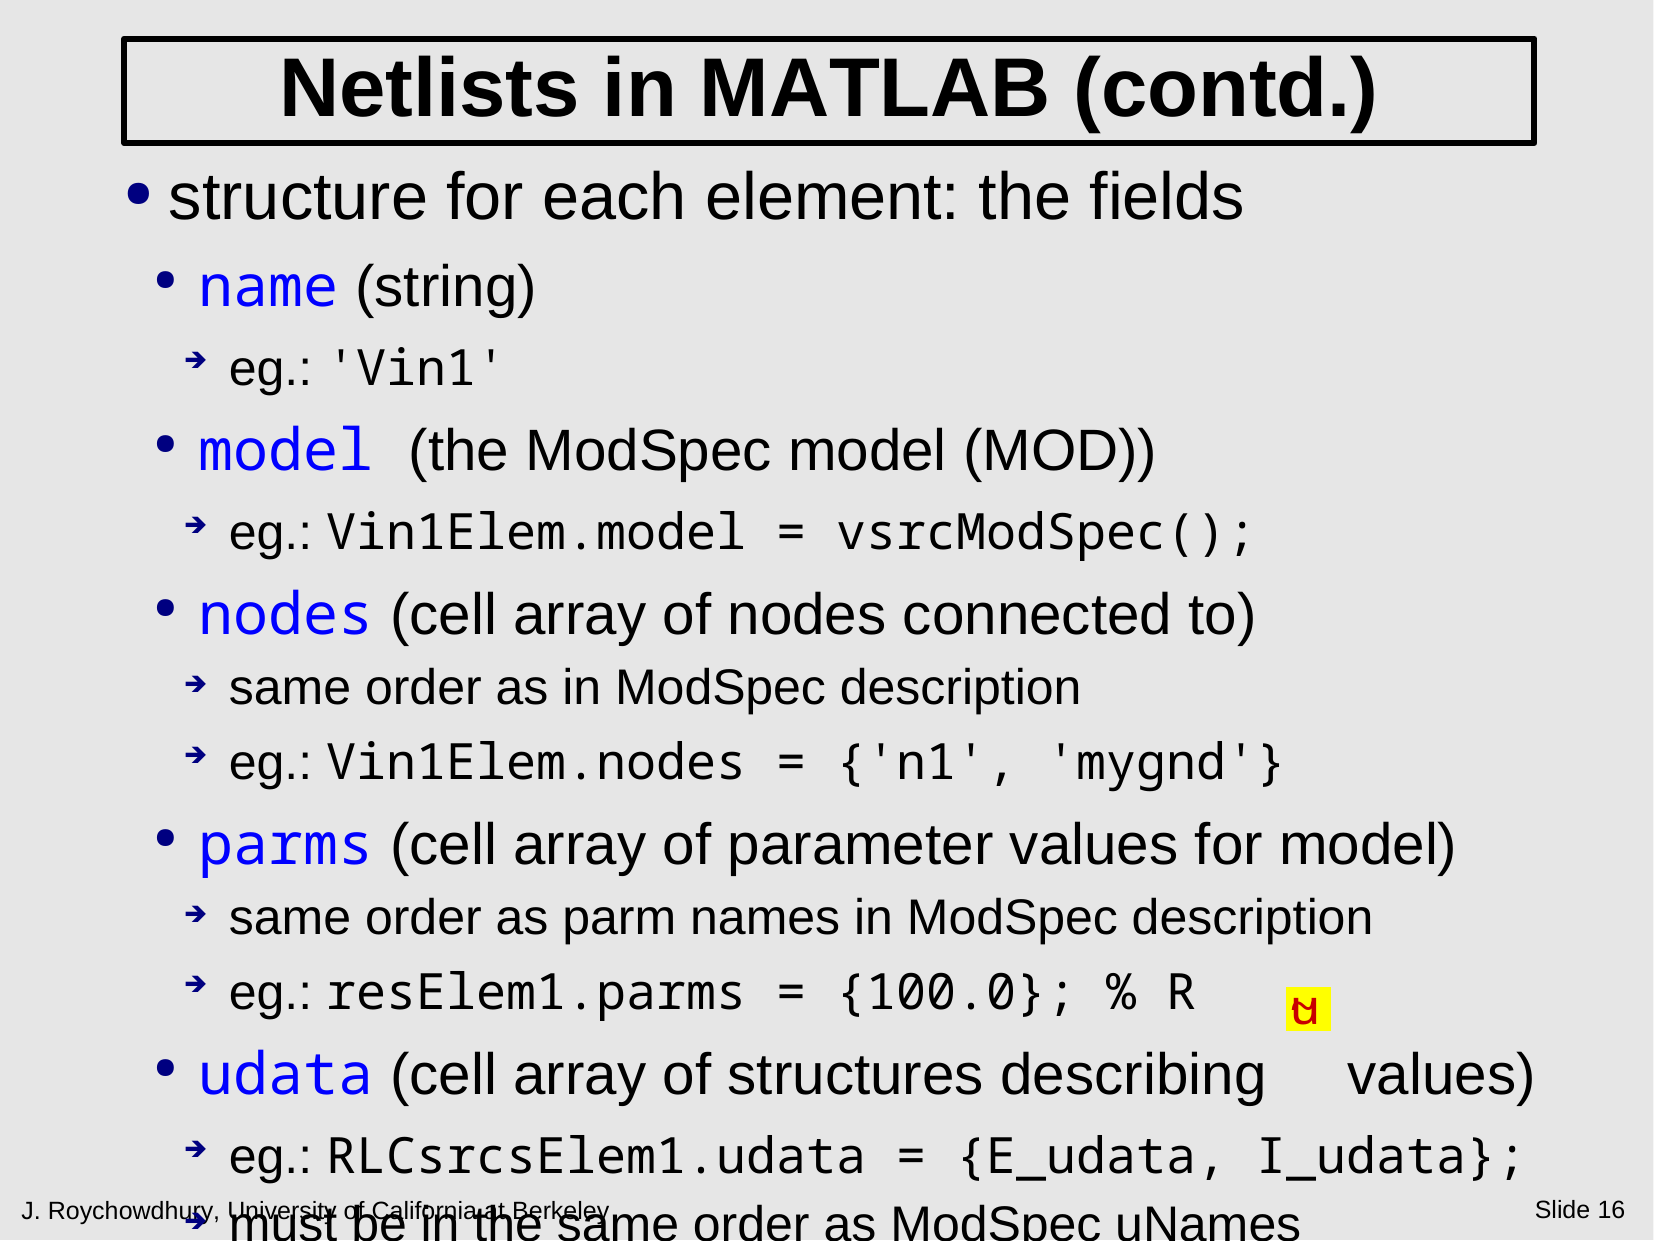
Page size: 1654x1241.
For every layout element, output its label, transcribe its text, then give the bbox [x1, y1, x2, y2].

picture [1285, 986, 1332, 1031]
list structure for each element: the fields name (string) eg.: 'Vin1' model (the ModSpec model (MOD)) eg.: Vin1Elem.model = vsrcModSpec(); nodes (cell array of nodes connected to) same order as in ModSpec description eg.: Vin1Elem.nodes = {'n1', 'mygnd'} parms (cell array of parameter values for model) same order as parm names in ModSpec description eg.: resElem1.parms = {100.0}; % R udata (cell array of structures describing values) eg.: RLCsrcsElem1.udata = {E_udata, I_udata}; must be in the same order as ModSpec uNames [93, 165, 1540, 1188]
title Netlists in MATLAB (contd.) [124, 38, 1535, 144]
